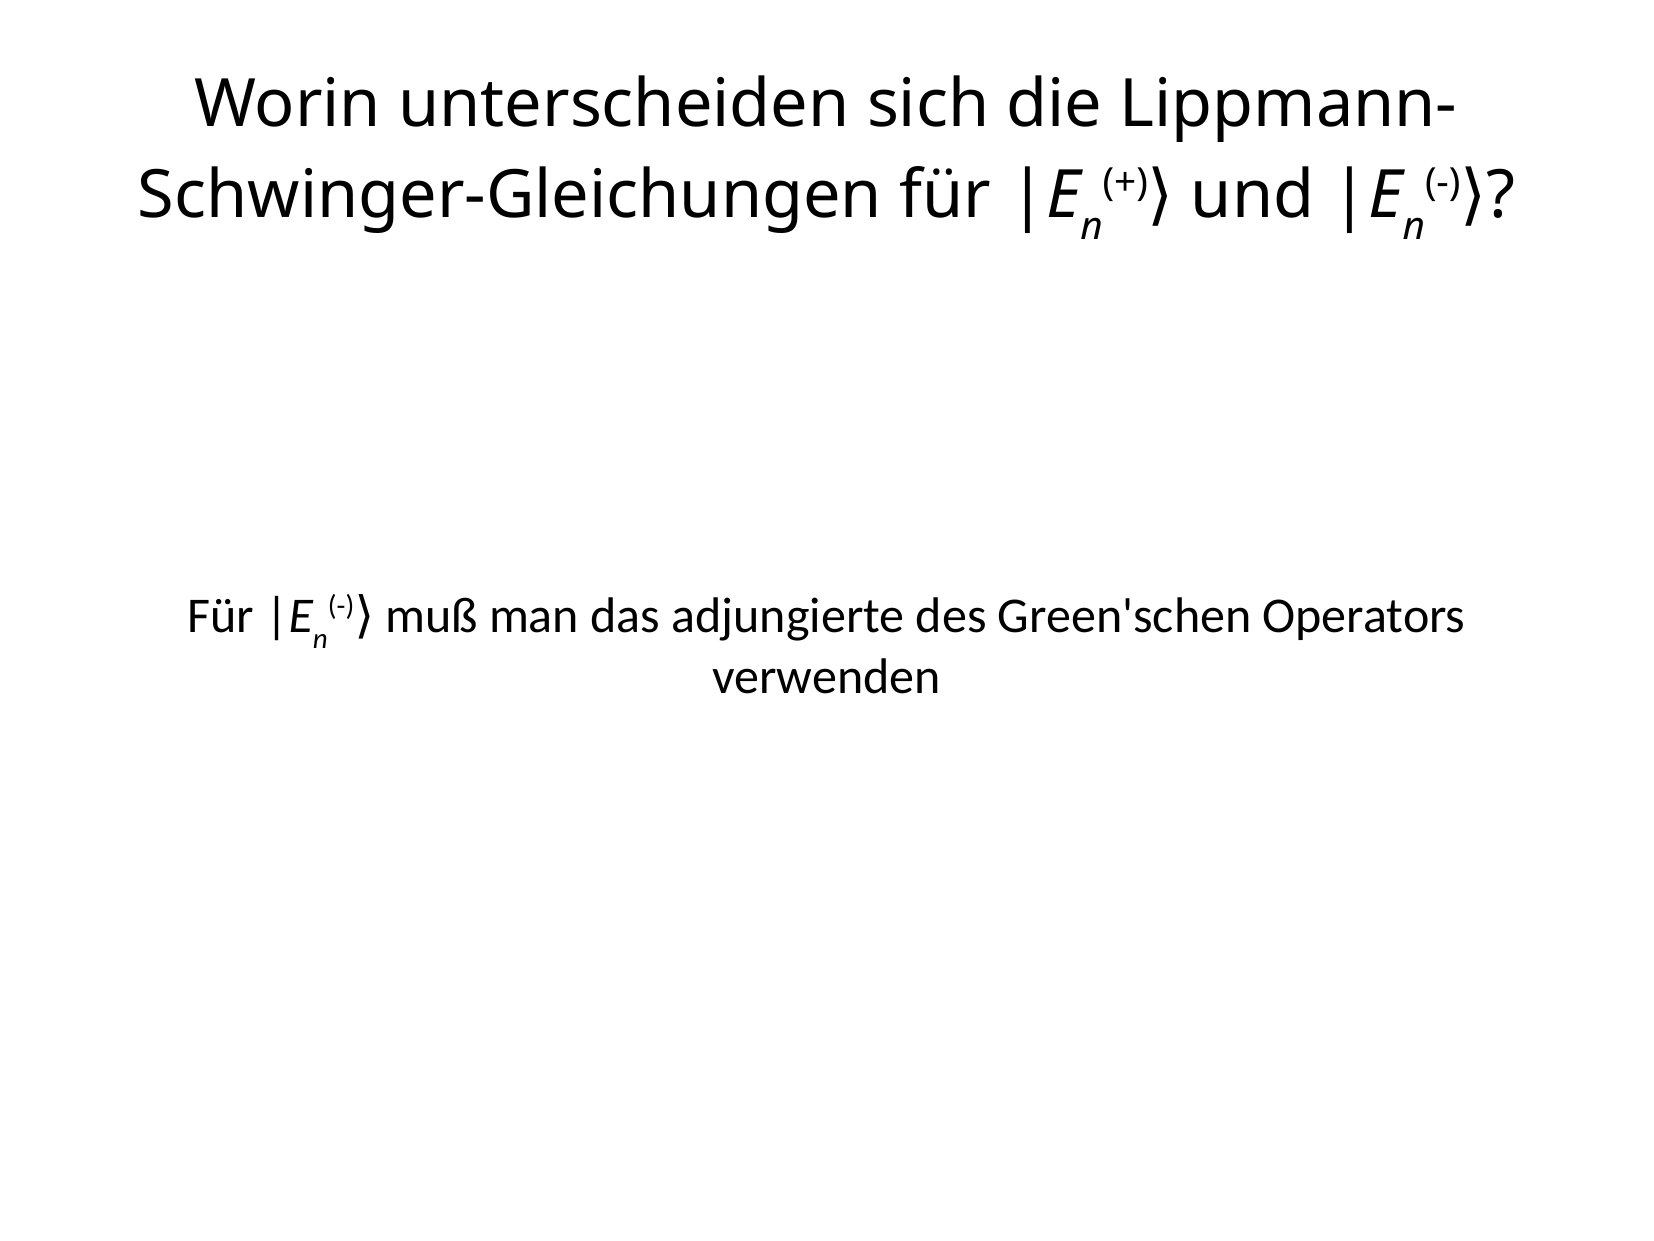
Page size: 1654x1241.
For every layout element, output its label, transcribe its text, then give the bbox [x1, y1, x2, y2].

title Worin unterscheiden sich die Lippmann-Schwinger-Gleichungen für |En(+)⟩ und |En(-)⟩? [82, 49, 1571, 257]
subtitle Für |En(-)⟩ muß man das adjungierte des Green'schen Operators verwenden [82, 290, 1571, 1010]
